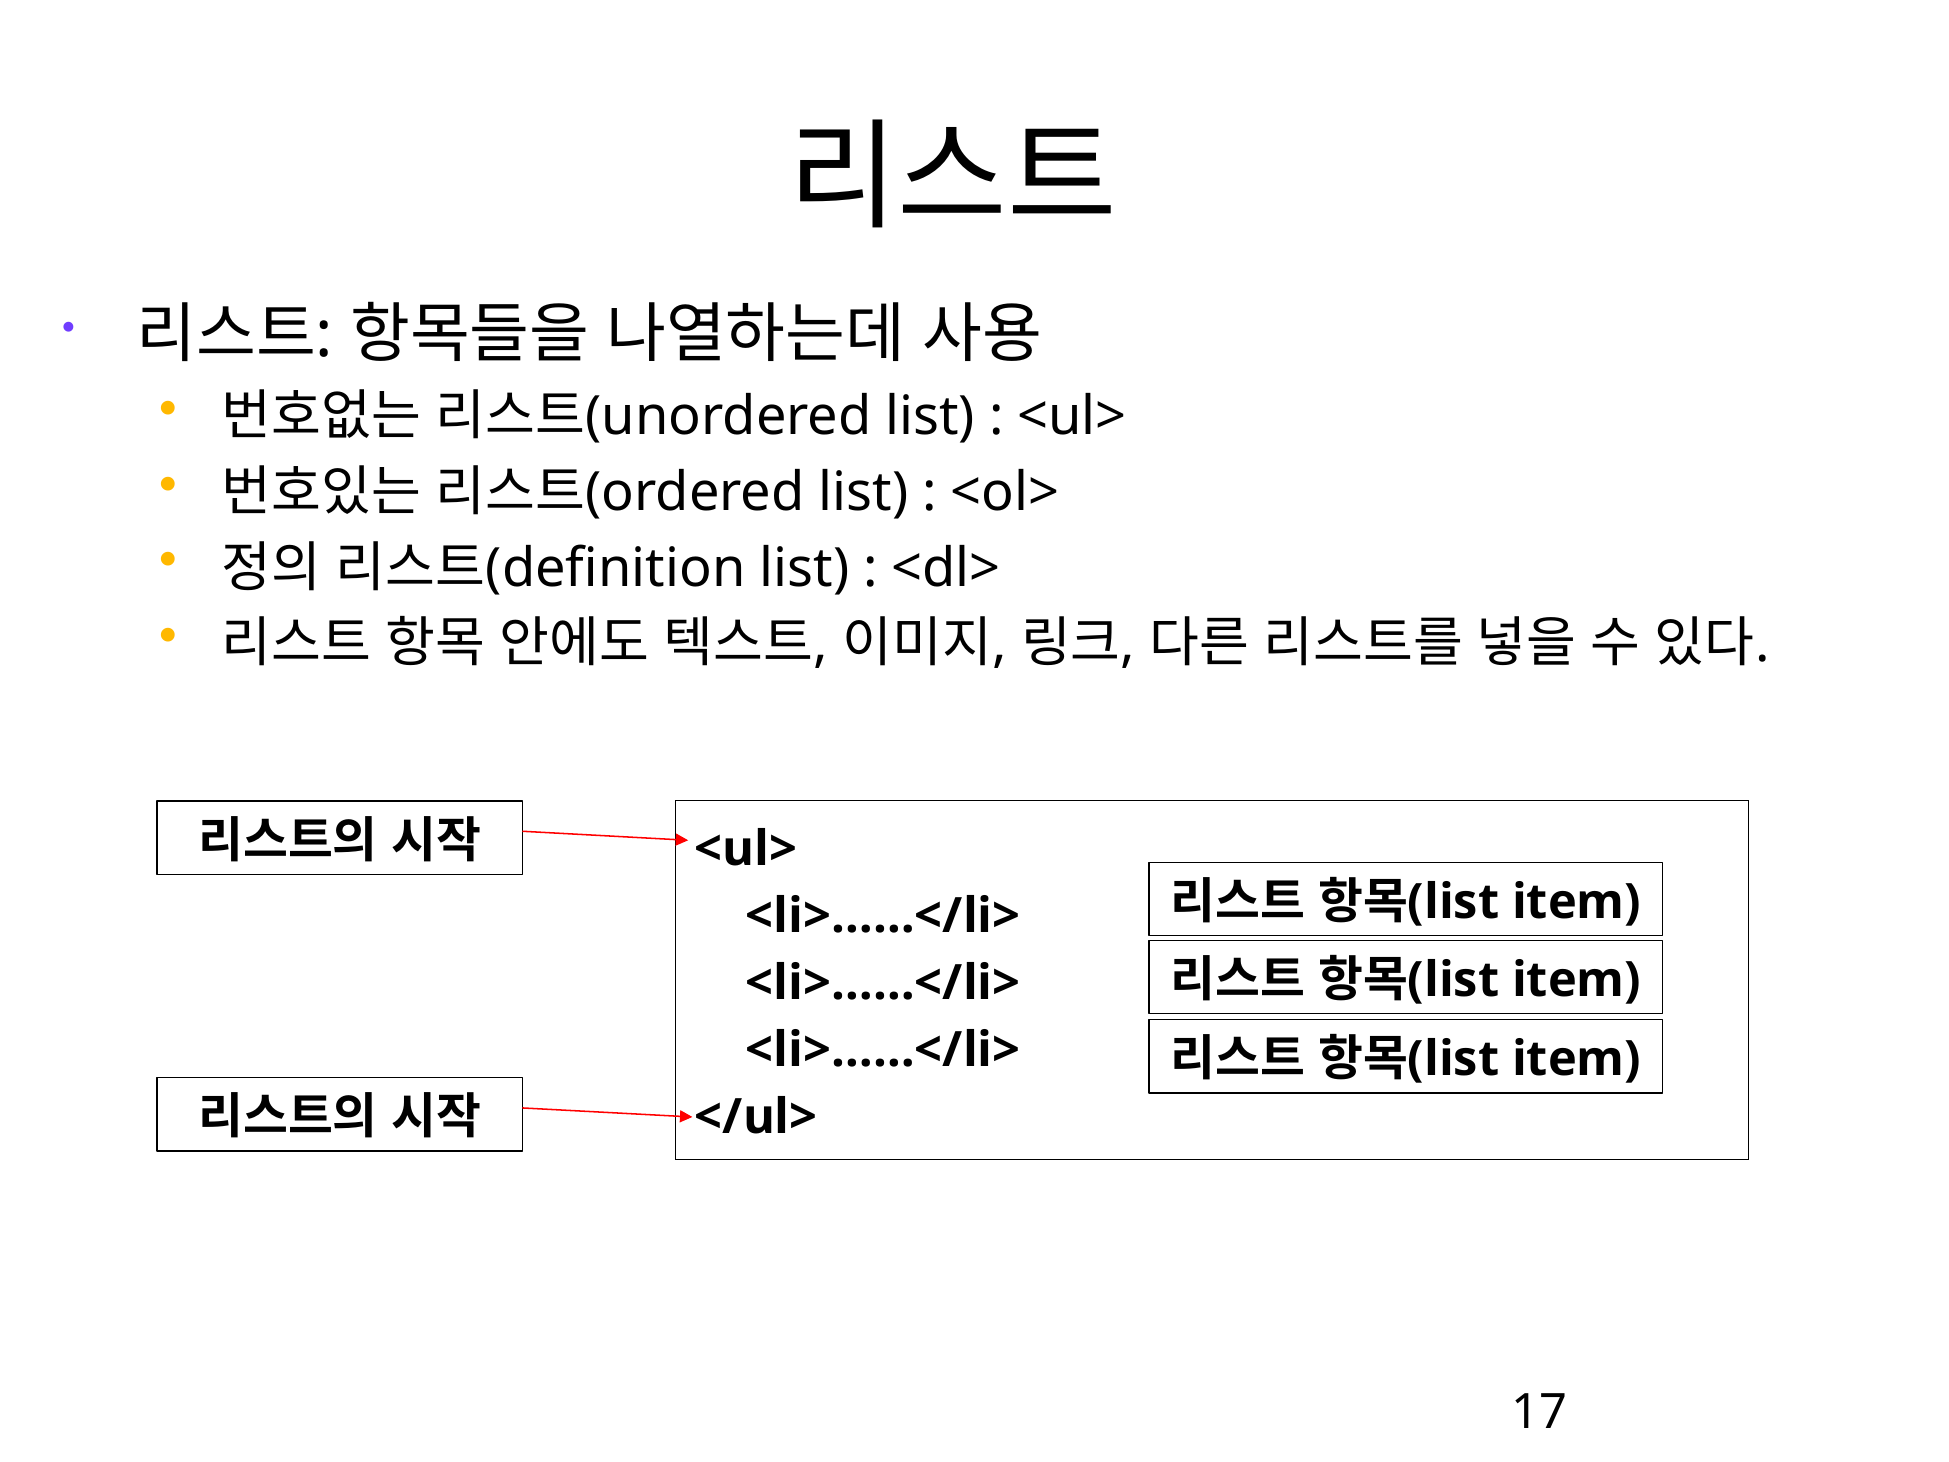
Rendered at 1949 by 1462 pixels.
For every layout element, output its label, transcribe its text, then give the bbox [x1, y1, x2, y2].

title 리스트 [156, 92, 1749, 255]
text_box 리스트 항목(list item) [1149, 1019, 1663, 1093]
slide_number <숫자> [1496, 1372, 1899, 1462]
text_box 리스트 항목(list item) [1149, 862, 1663, 936]
text_box 리스트 항목(list item) [1149, 940, 1663, 1014]
text_box <ul> <li>……</li> <li>……</li> <li>……</li> </ul> [675, 800, 1749, 1160]
text_box 리스트의 시작 [156, 1077, 523, 1151]
text_box 리스트의 시작 [156, 800, 523, 875]
list 리스트: 항목들을 나열하는데 사용 번호없는 리스트(unordered list) : <ul> 번호있는 리스트(ordered list) : <ol> 정의 리스트(definition list) : <dl> 리스트 항목 안에도 텍스트, 이미지, 링크, 다른 리스트를 넣을 수 있다. [48, 284, 1897, 1343]
